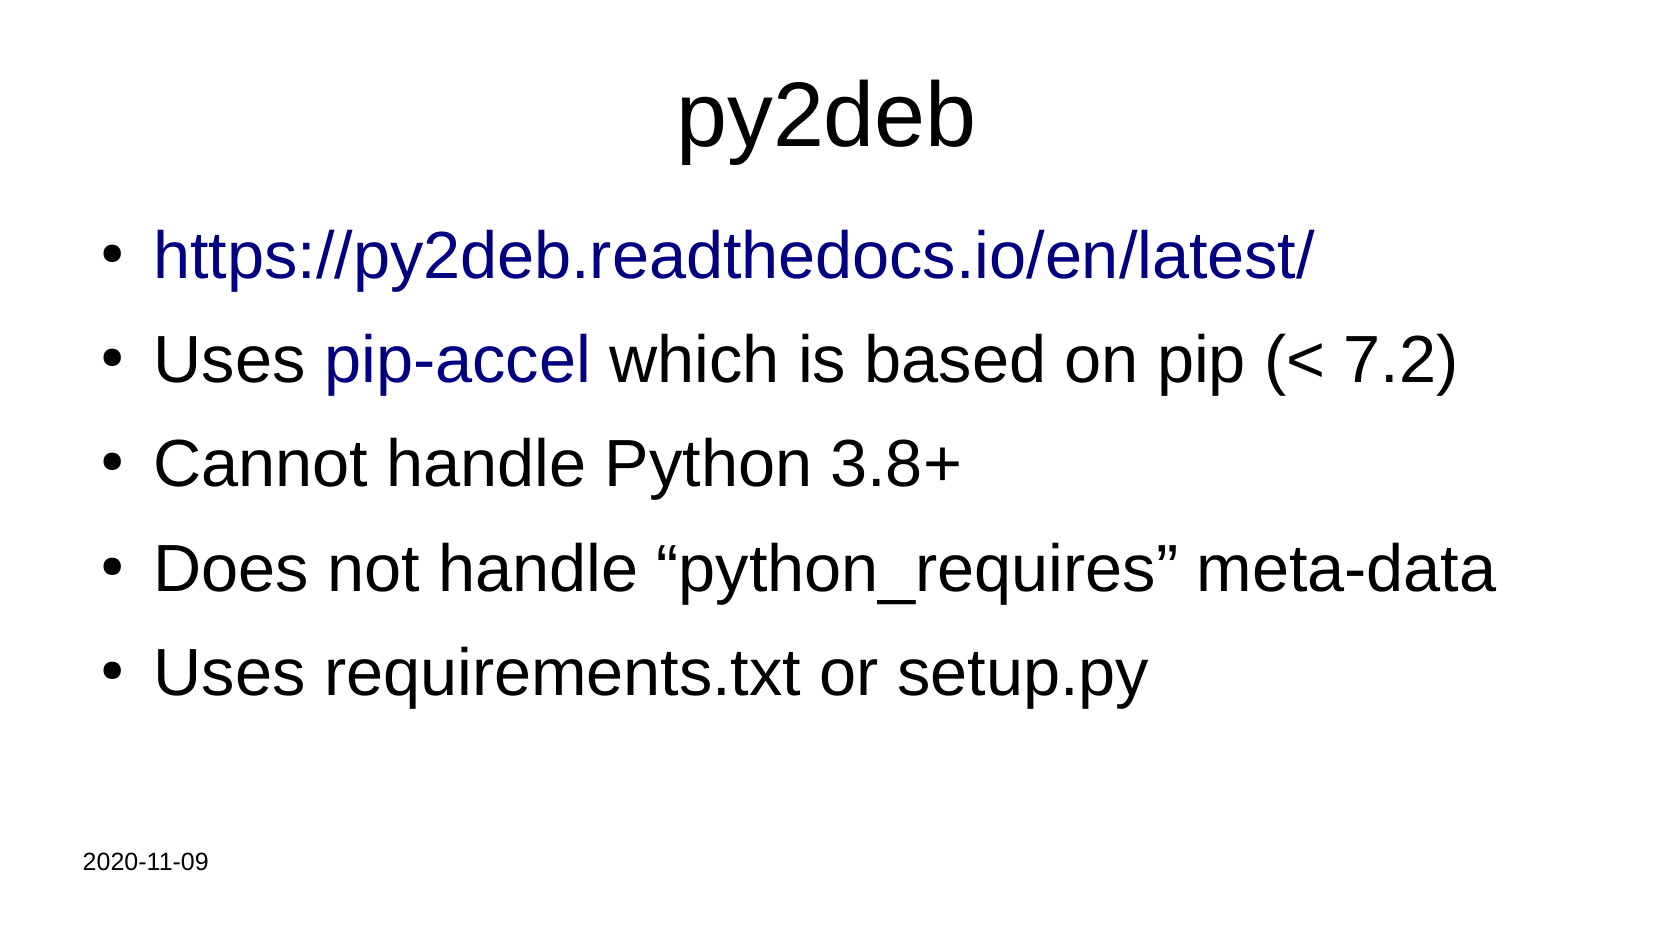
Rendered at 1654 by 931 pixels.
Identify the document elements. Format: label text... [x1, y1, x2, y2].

list https://py2deb.readthedocs.io/en/latest/ Uses pip-accel which is based on pip (< 7.2) Cannot handle Python 3.8+ Does not handle “python_requires” meta-data Uses requirements.txt or setup.py [82, 217, 1571, 758]
title py2deb [82, 37, 1571, 193]
